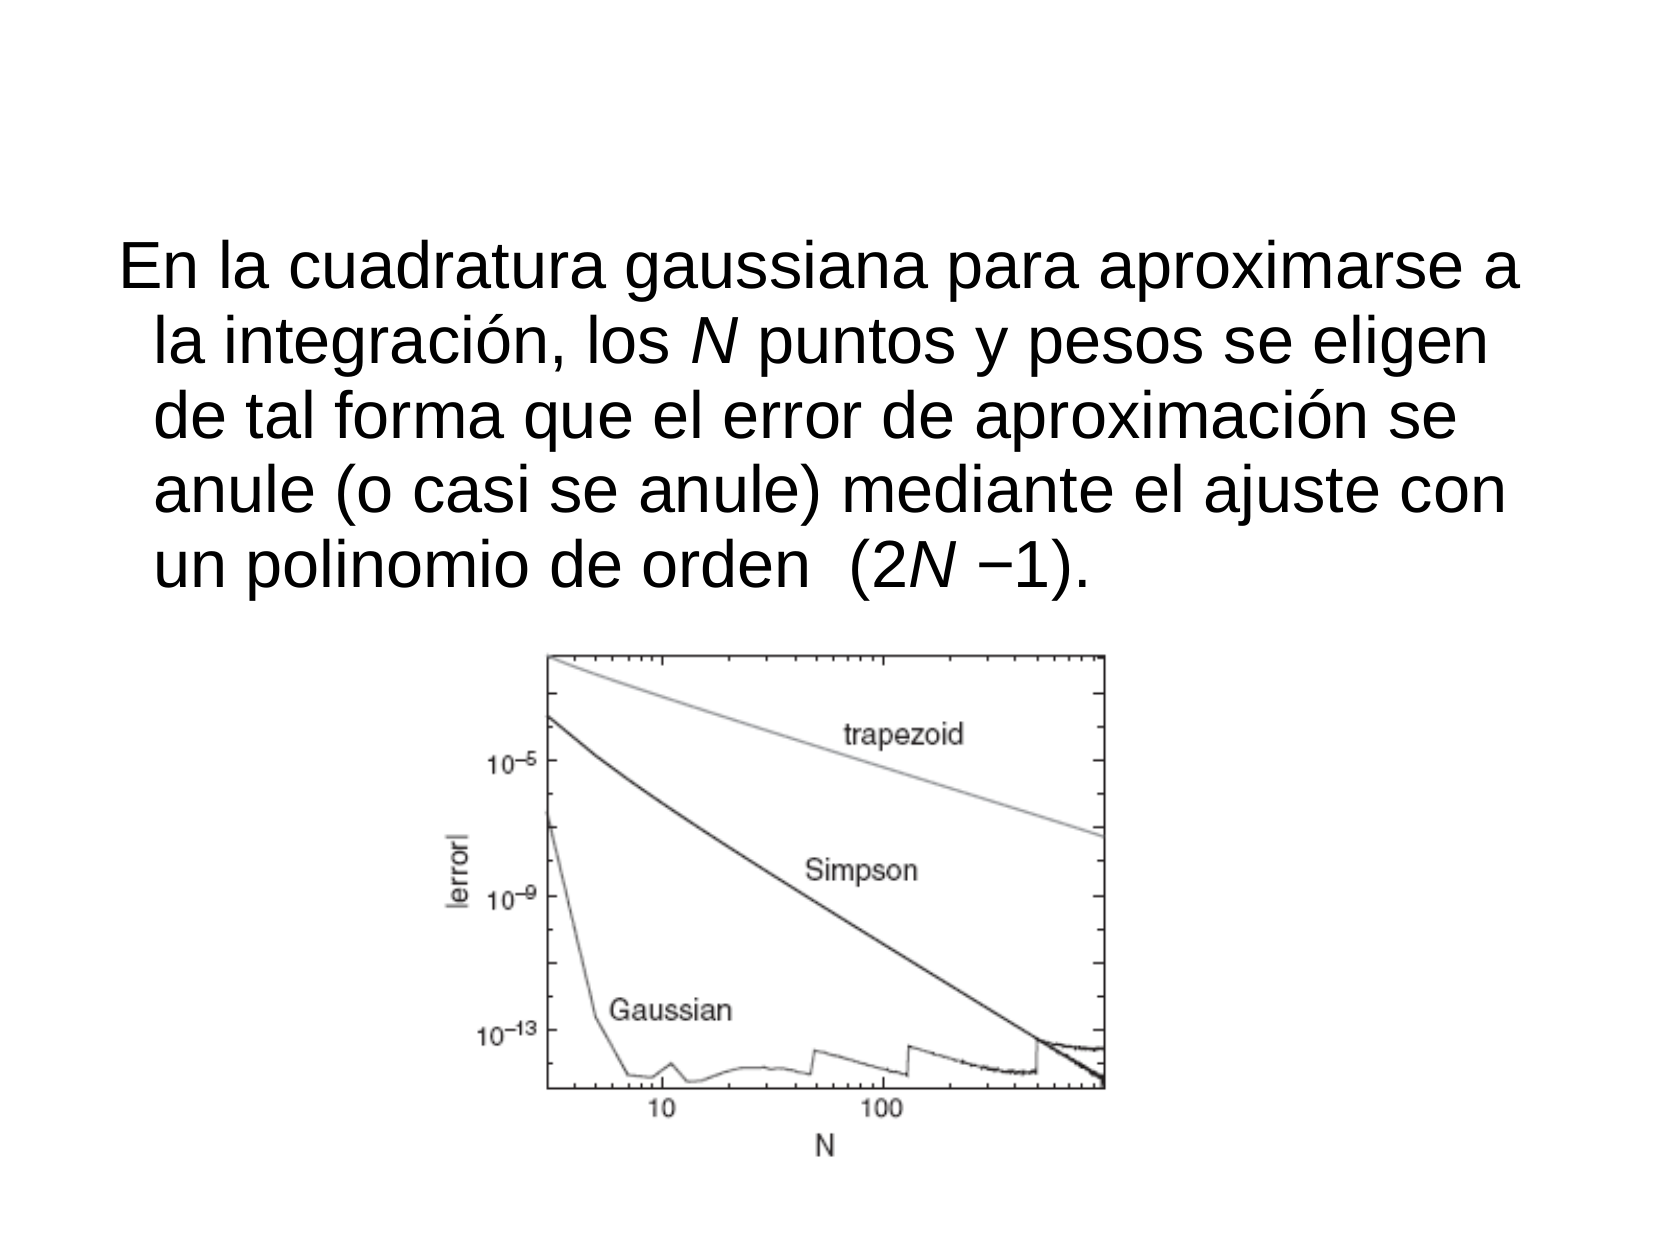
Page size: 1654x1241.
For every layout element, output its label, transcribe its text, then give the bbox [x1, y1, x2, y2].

subtitle En la cuadratura gaussiana para aproximarse a la integración, los N puntos y pesos se eligen de tal forma que el error de aproximación se anule (o casi se anule) mediante el ajuste con un polinomio de orden (2N −1). [82, 228, 1571, 752]
picture [422, 624, 1152, 1182]
